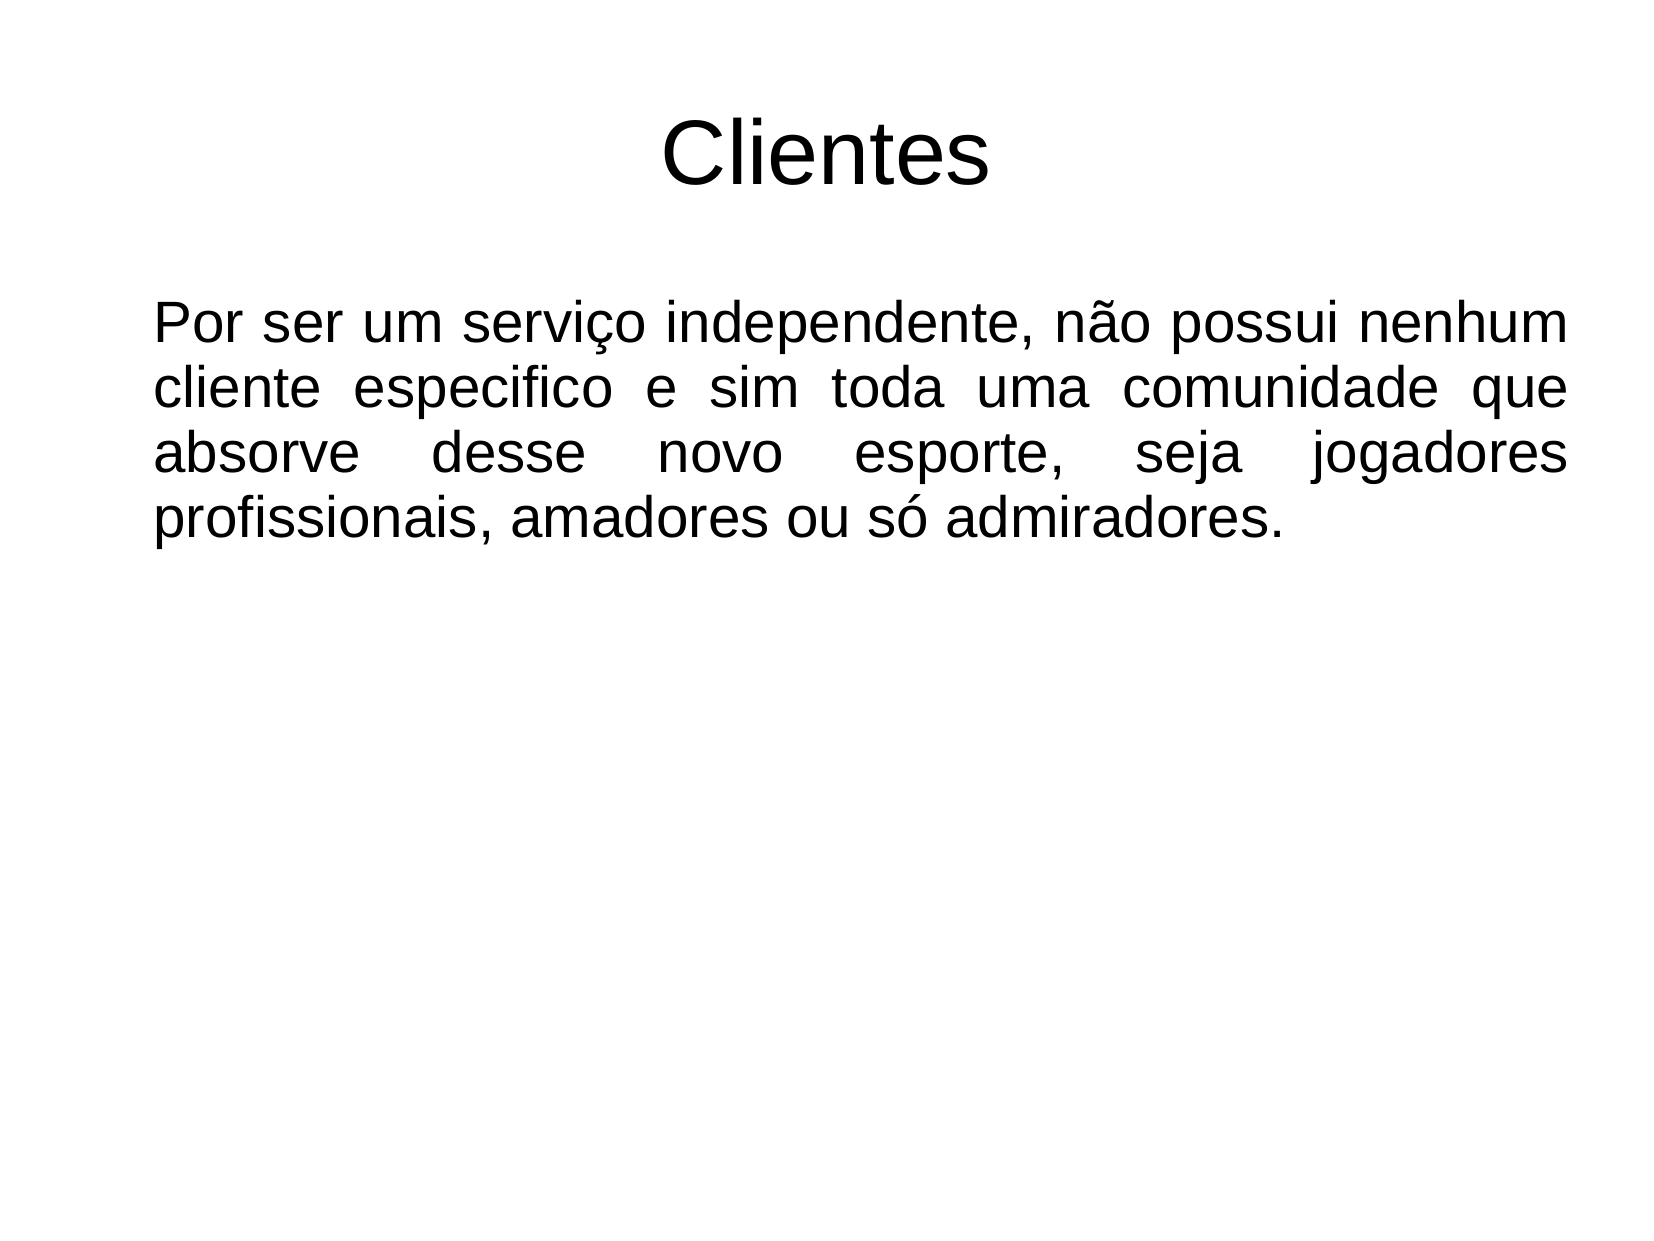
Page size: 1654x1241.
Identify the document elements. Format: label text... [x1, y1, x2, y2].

list Por ser um serviço independente, não possui nenhum cliente especifico e sim toda uma comunidade que absorve desse novo esporte, seja jogadores profissionais, amadores ou só admiradores. [82, 290, 1571, 1010]
title Clientes [82, 49, 1571, 257]
